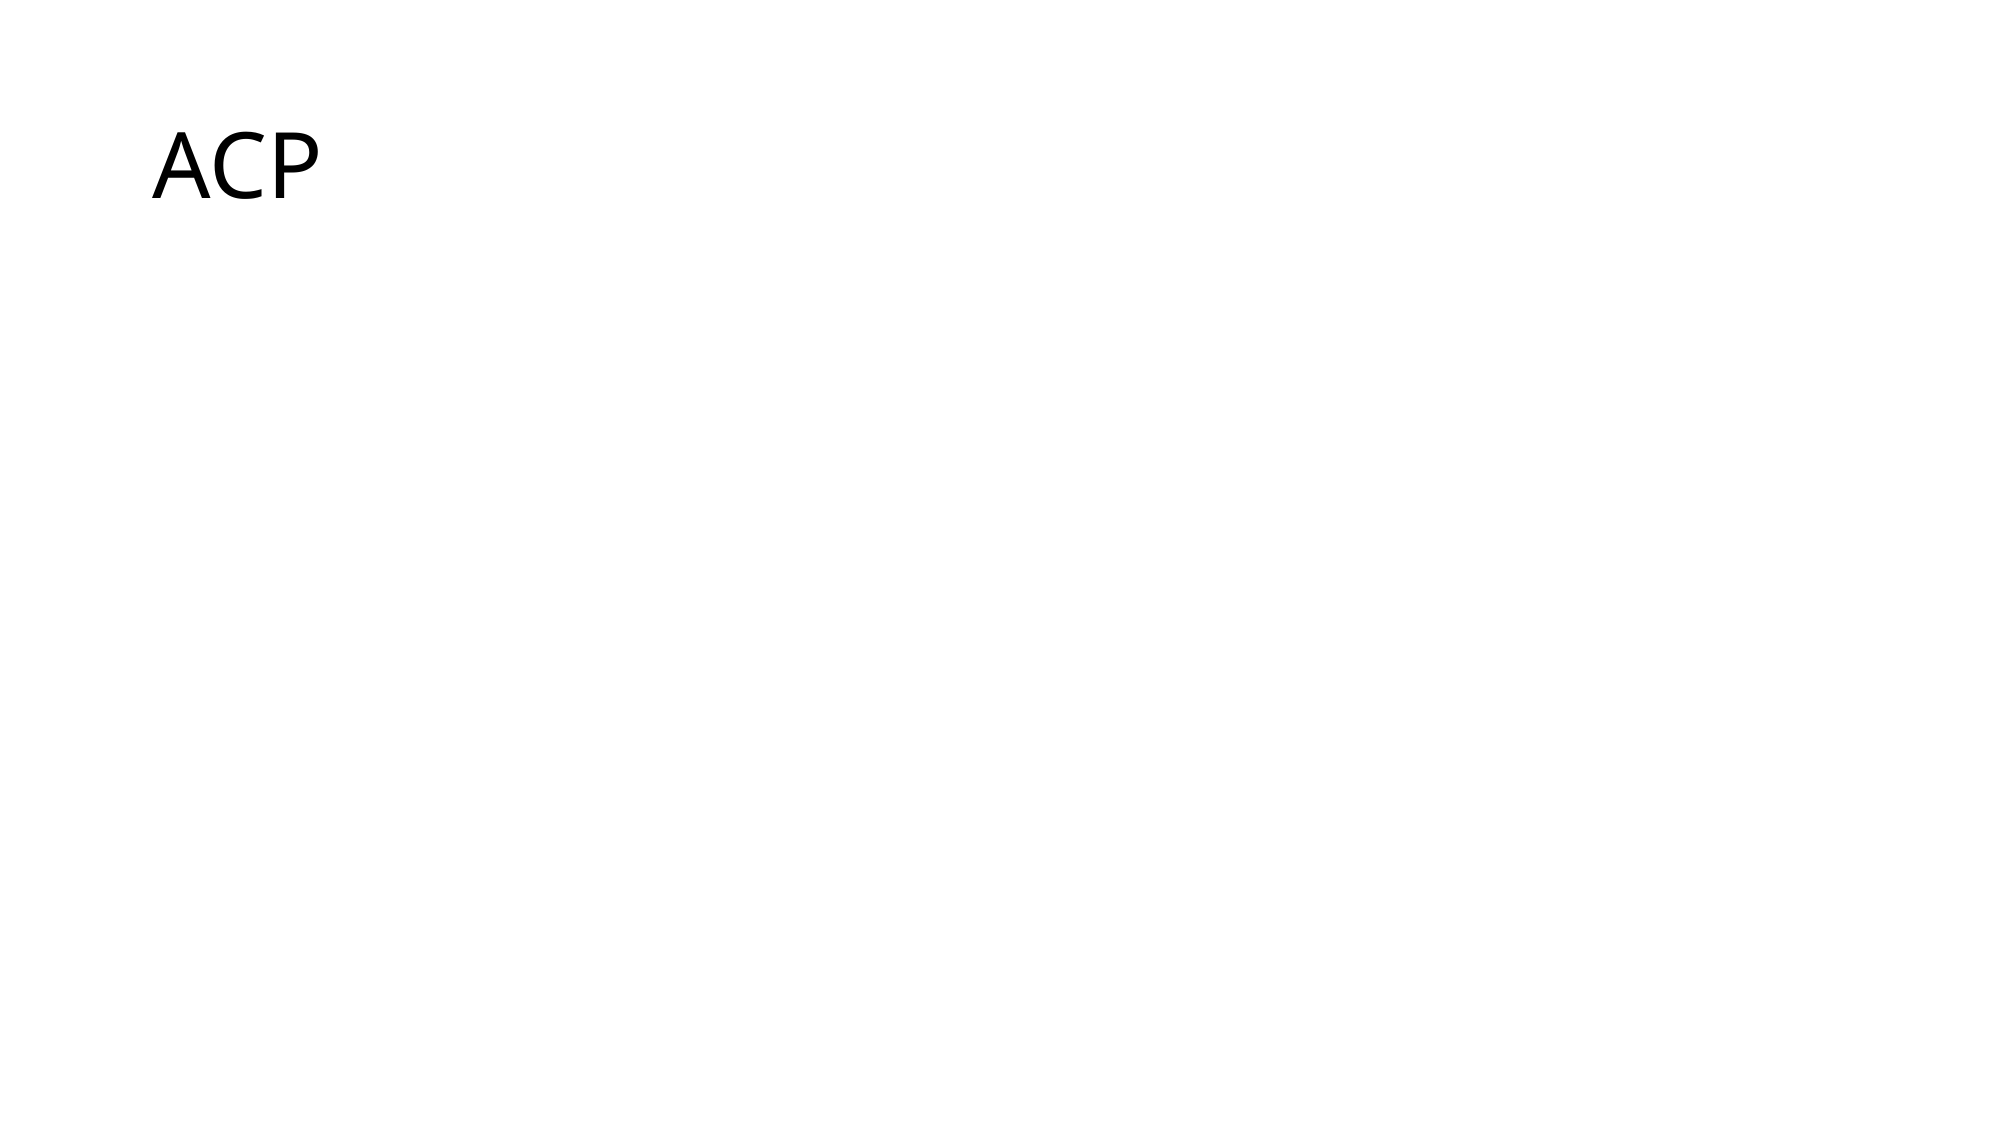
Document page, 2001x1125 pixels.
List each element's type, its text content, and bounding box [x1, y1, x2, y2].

title ACP [137, 59, 1863, 278]
